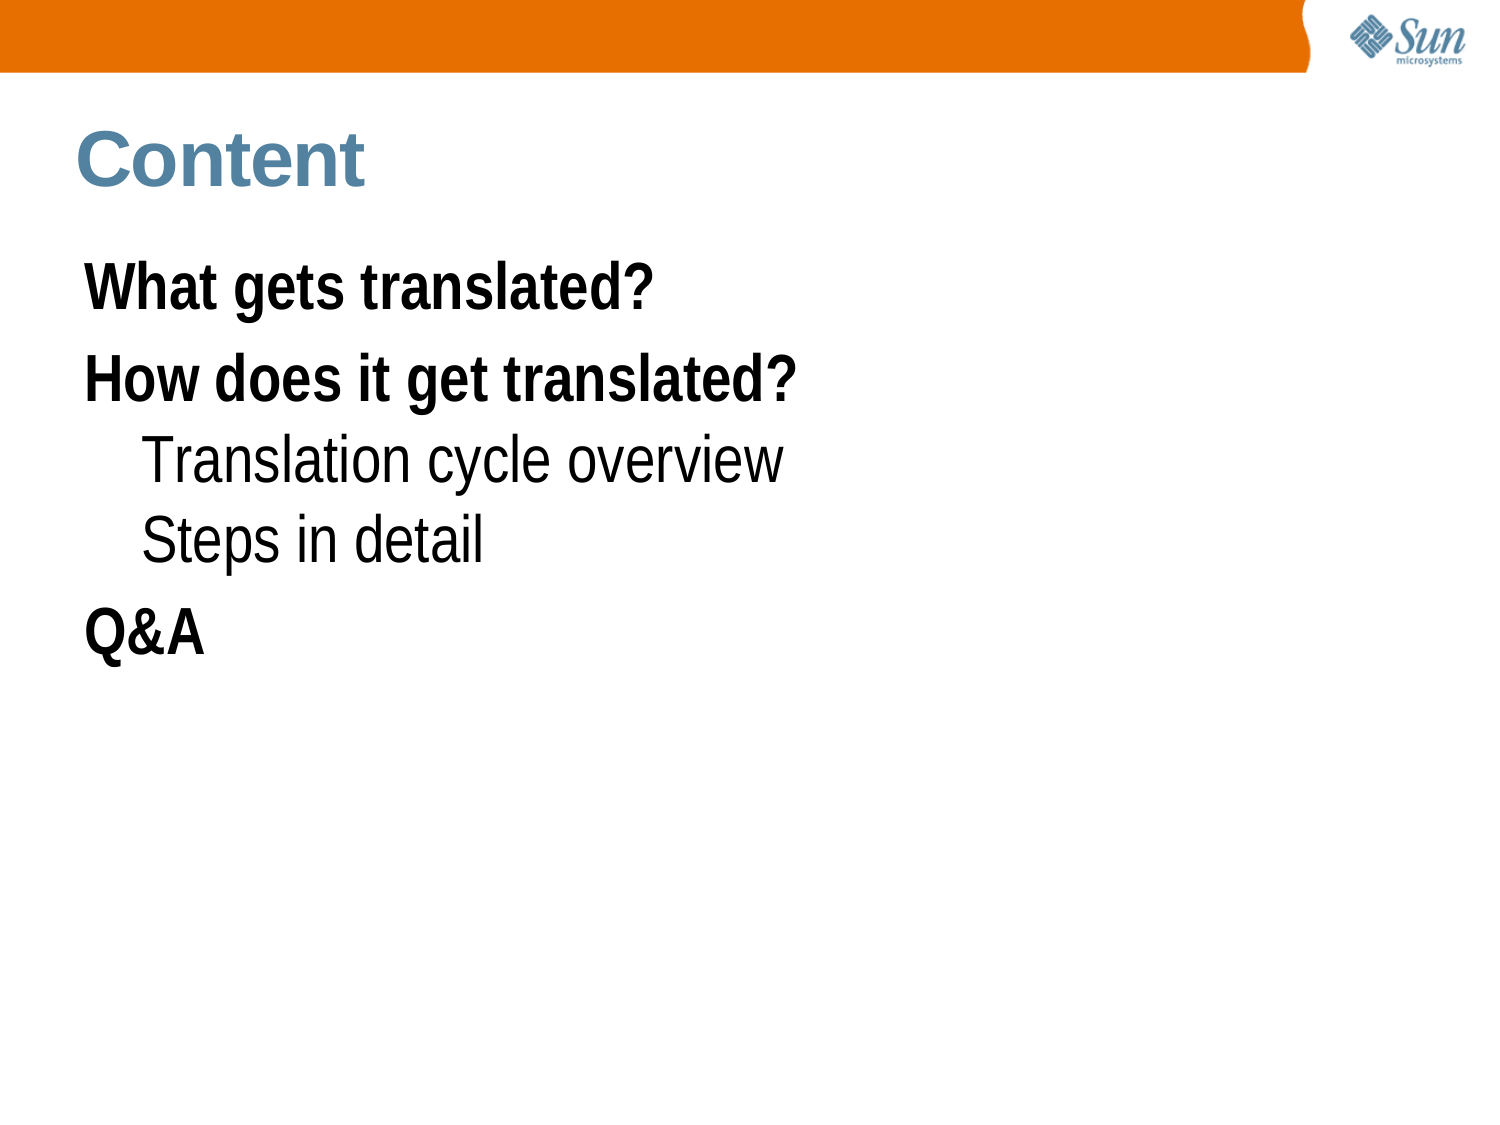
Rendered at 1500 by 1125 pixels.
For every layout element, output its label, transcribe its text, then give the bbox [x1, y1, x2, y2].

title Content [75, 122, 1438, 228]
list What gets translated? How does it get translated? Translation cycle overview Steps in detail Q&A [64, 257, 1402, 1017]
picture [0, 0, 1500, 75]
